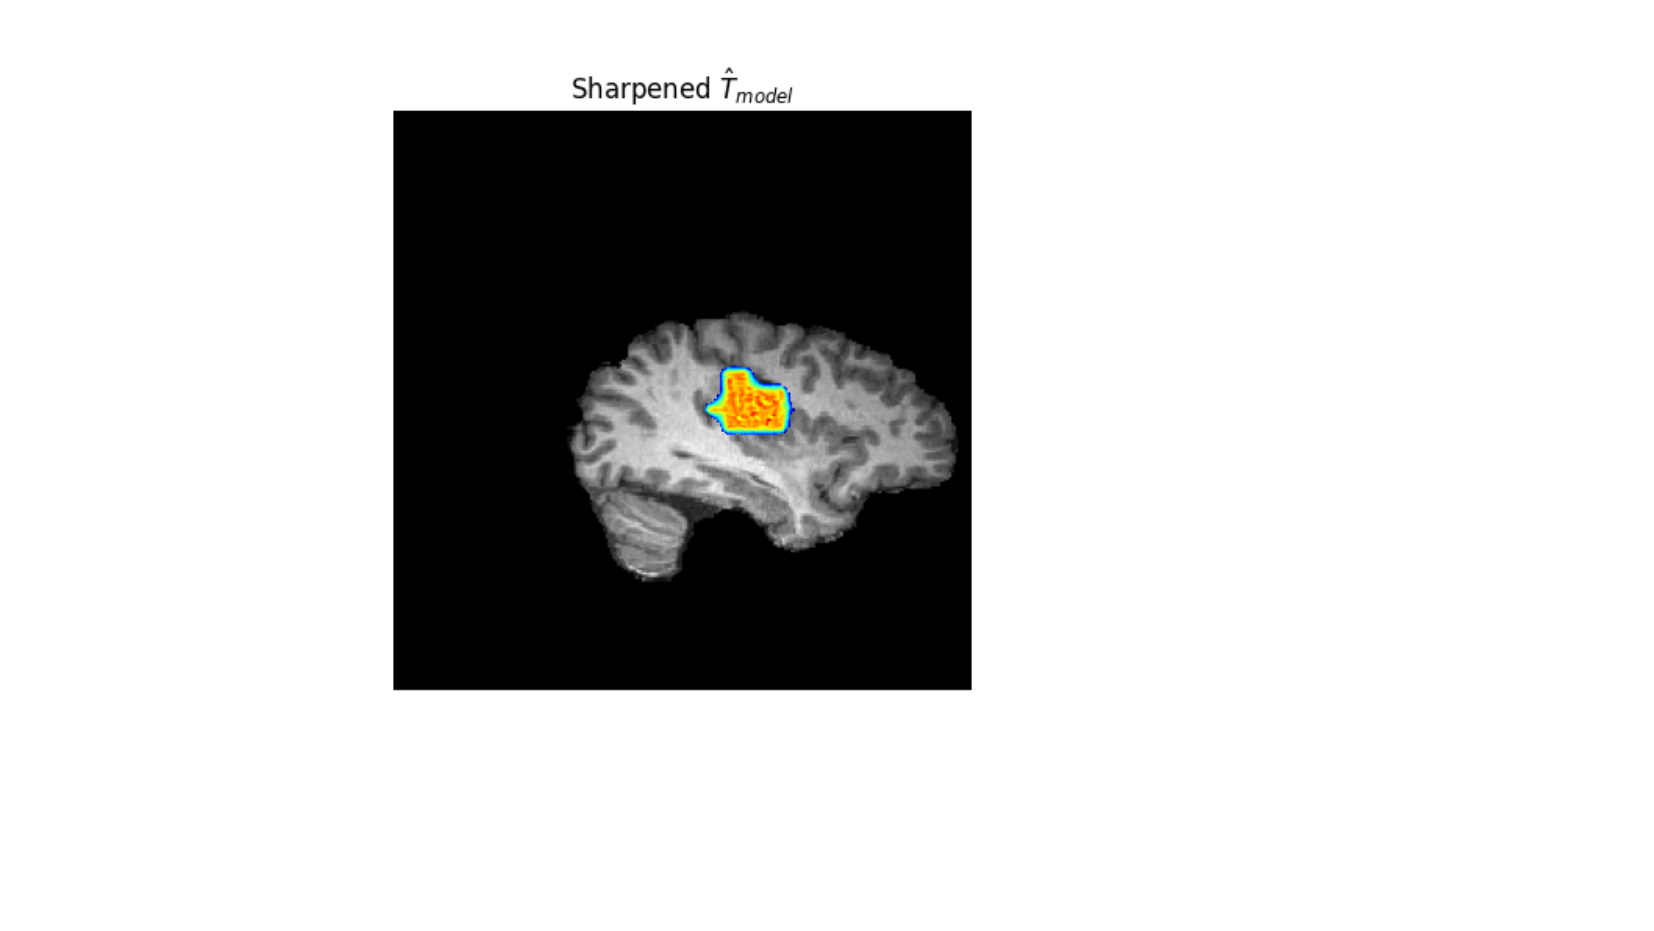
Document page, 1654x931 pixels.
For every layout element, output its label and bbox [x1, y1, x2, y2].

picture [378, 50, 986, 706]
